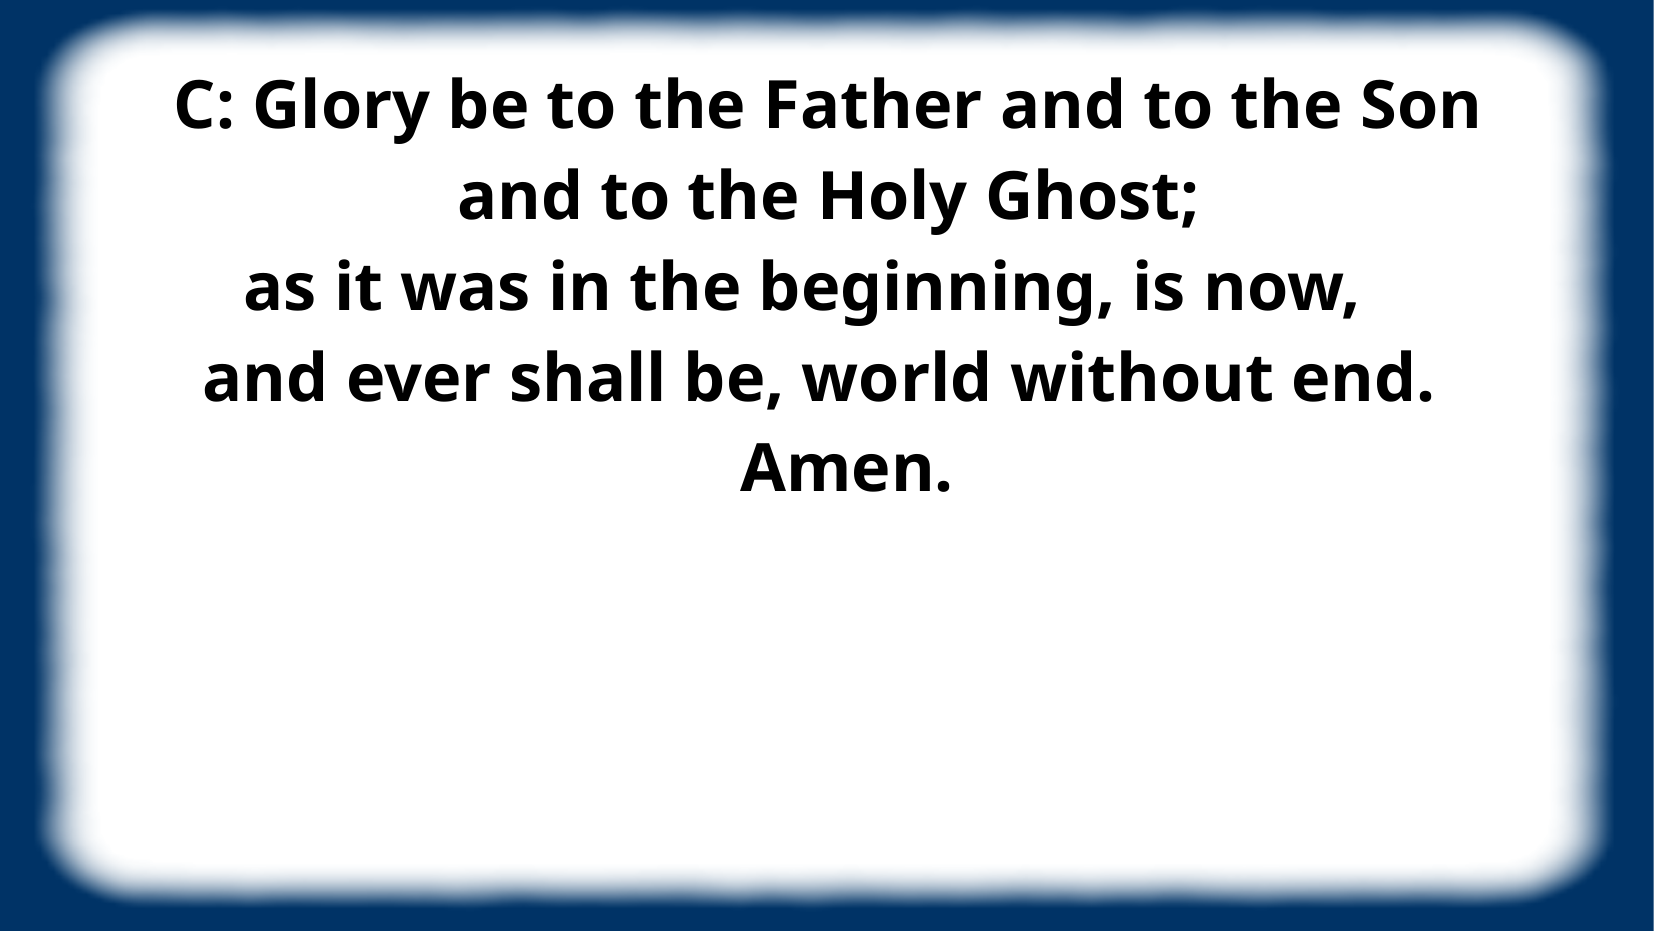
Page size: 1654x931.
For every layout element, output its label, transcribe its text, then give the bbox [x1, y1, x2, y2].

picture [0, 0, 1654, 931]
text_box C: Glory be to the Father and to the Son and to the Holy Ghost; as it was in the beginning, is now, and ever shall be, world without end. Amen. [93, 50, 1564, 421]
